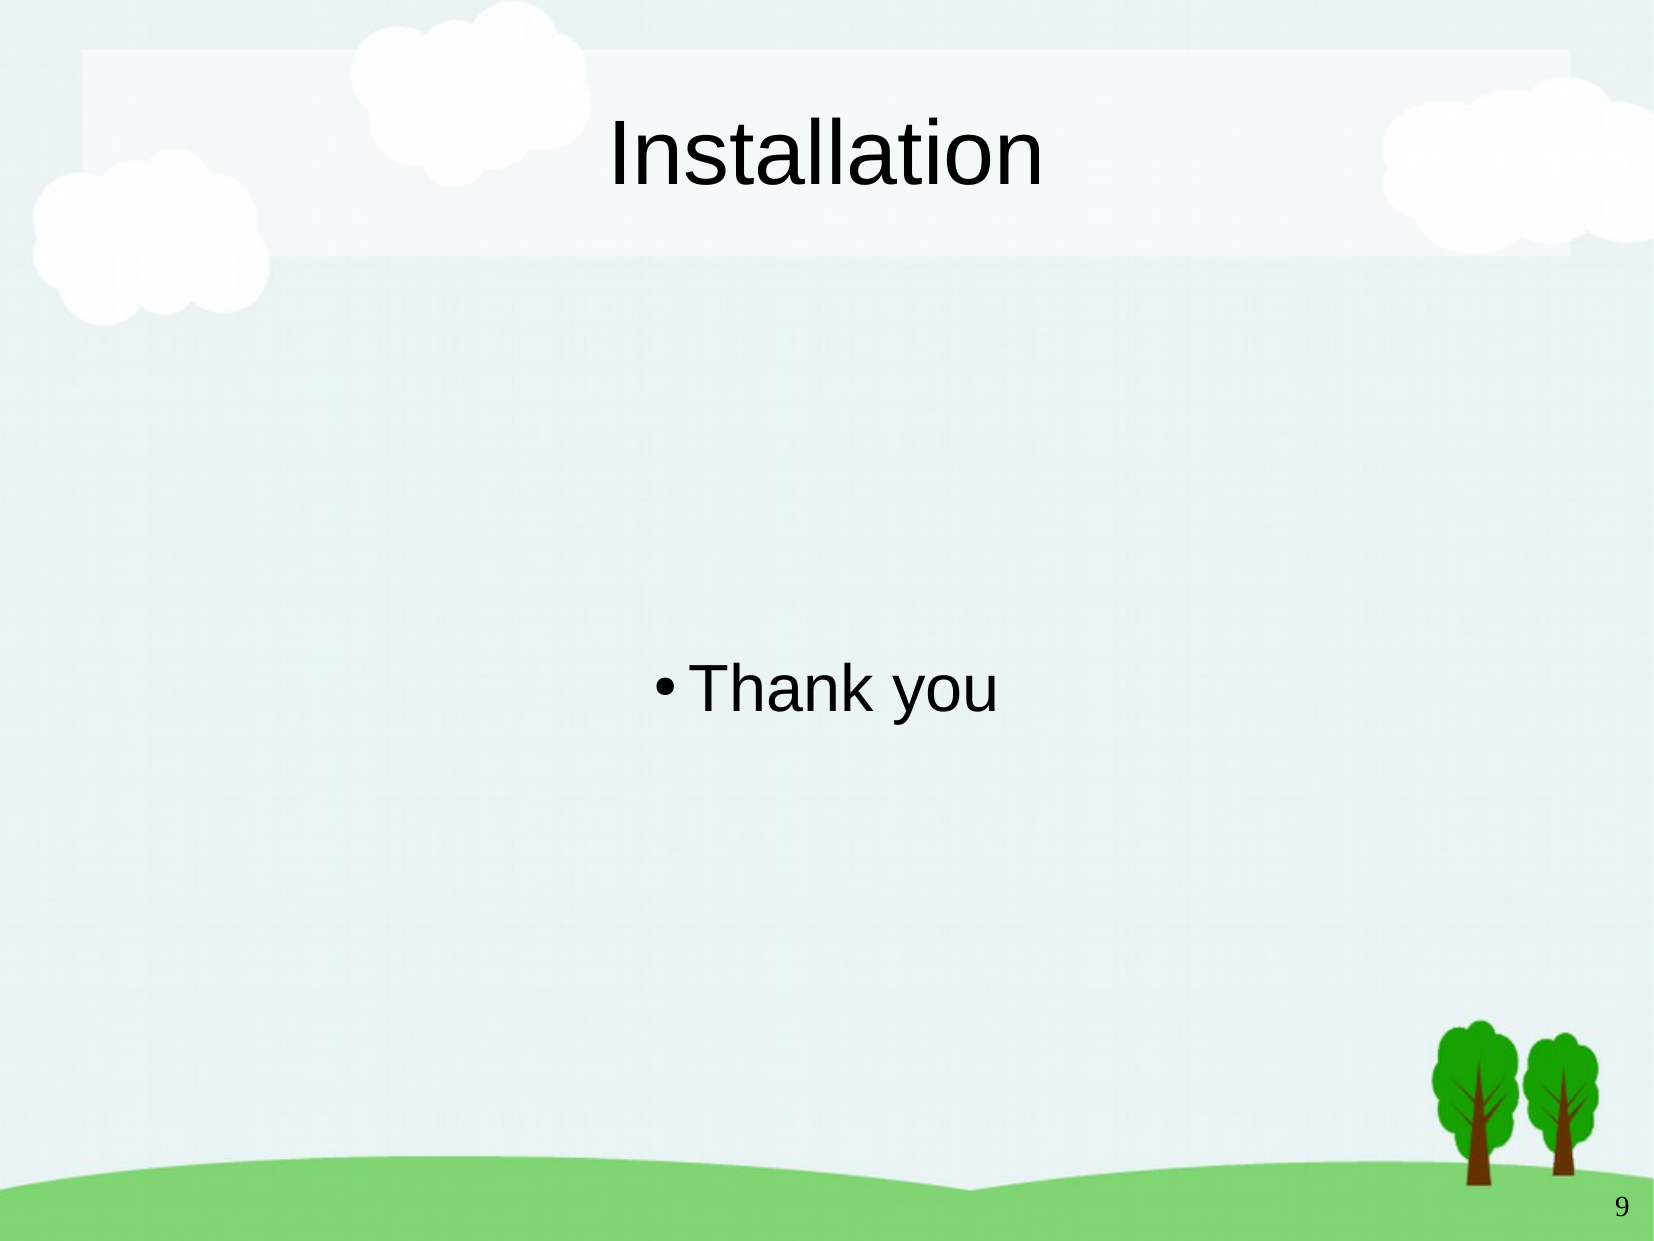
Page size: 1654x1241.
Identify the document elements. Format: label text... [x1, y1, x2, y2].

text_box Thank you [82, 290, 1571, 1087]
title Installation [82, 49, 1571, 257]
picture [0, 0, 1654, 1241]
